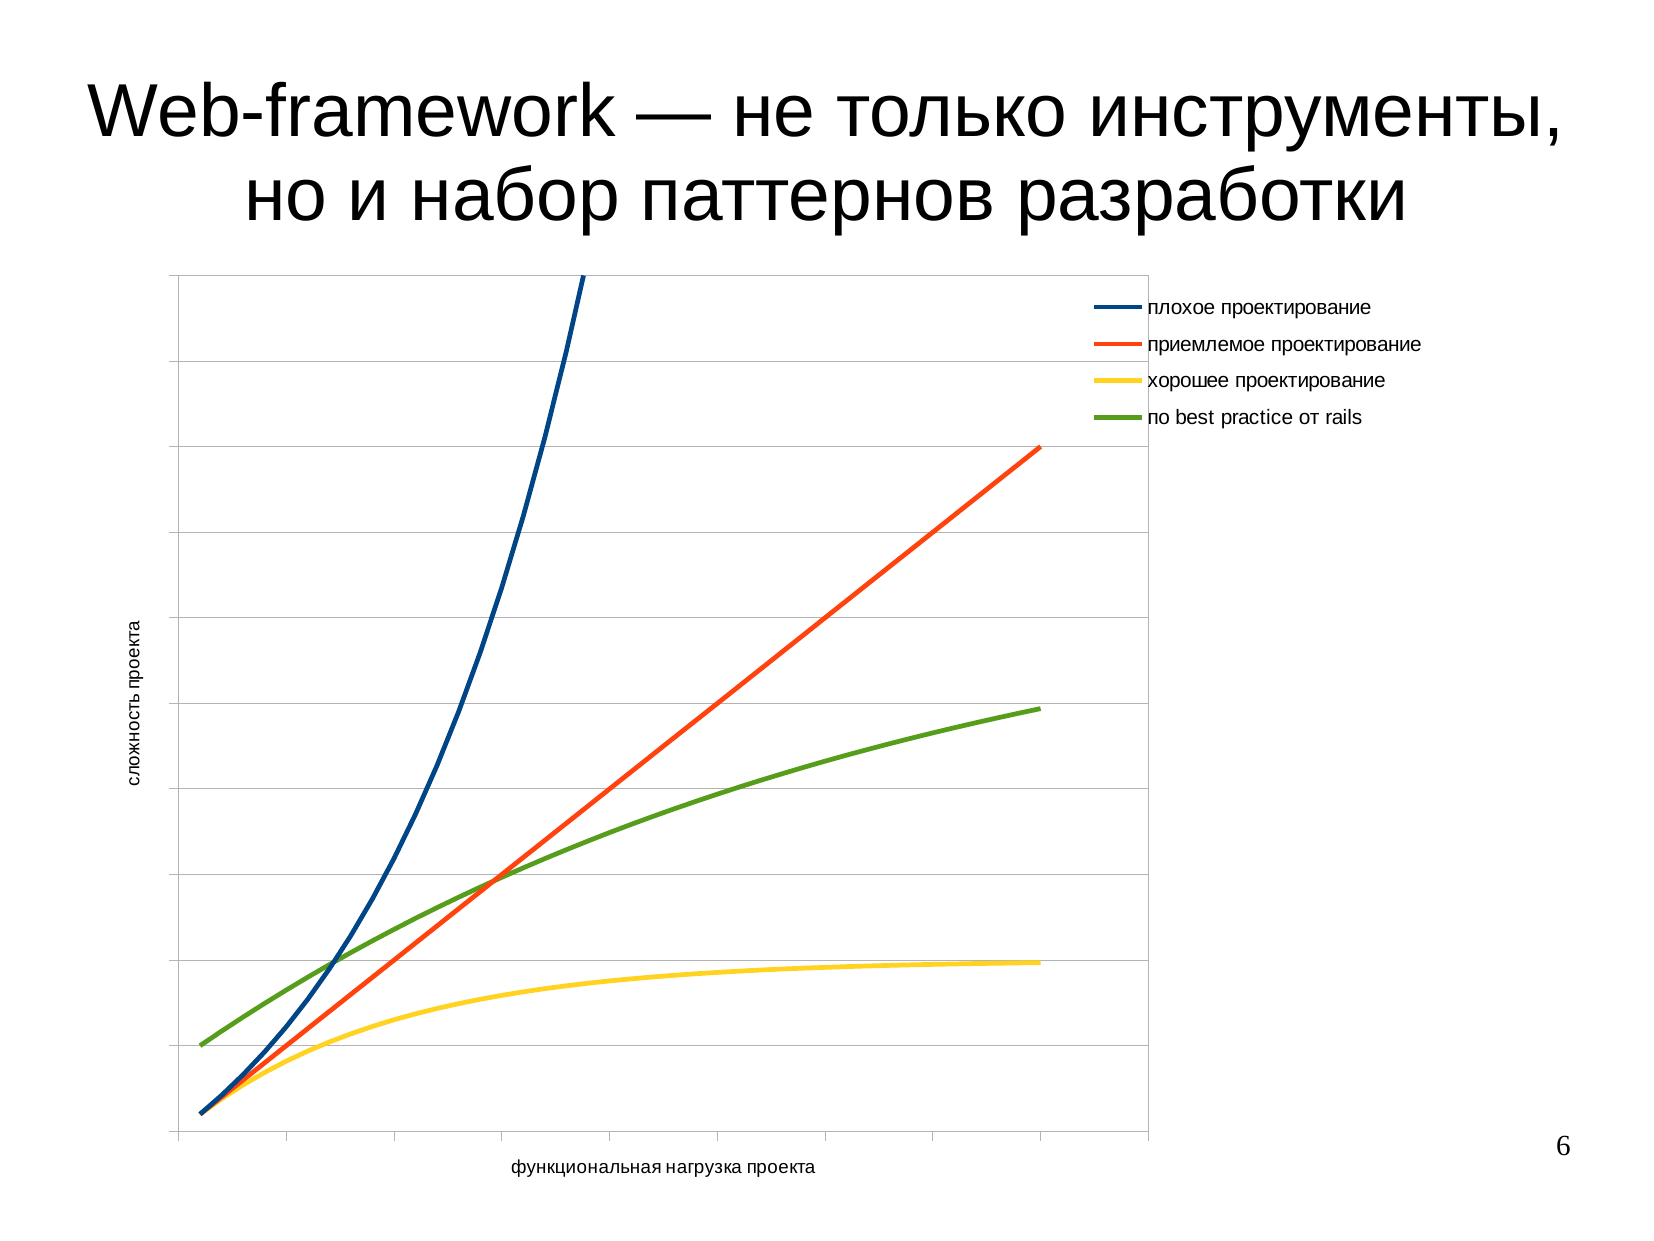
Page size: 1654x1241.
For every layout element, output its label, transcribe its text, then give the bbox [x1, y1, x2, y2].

chart [90, 257, 1531, 1209]
title Web-framework — не только инструменты, но и набор паттернов разработки [82, 49, 1571, 257]
